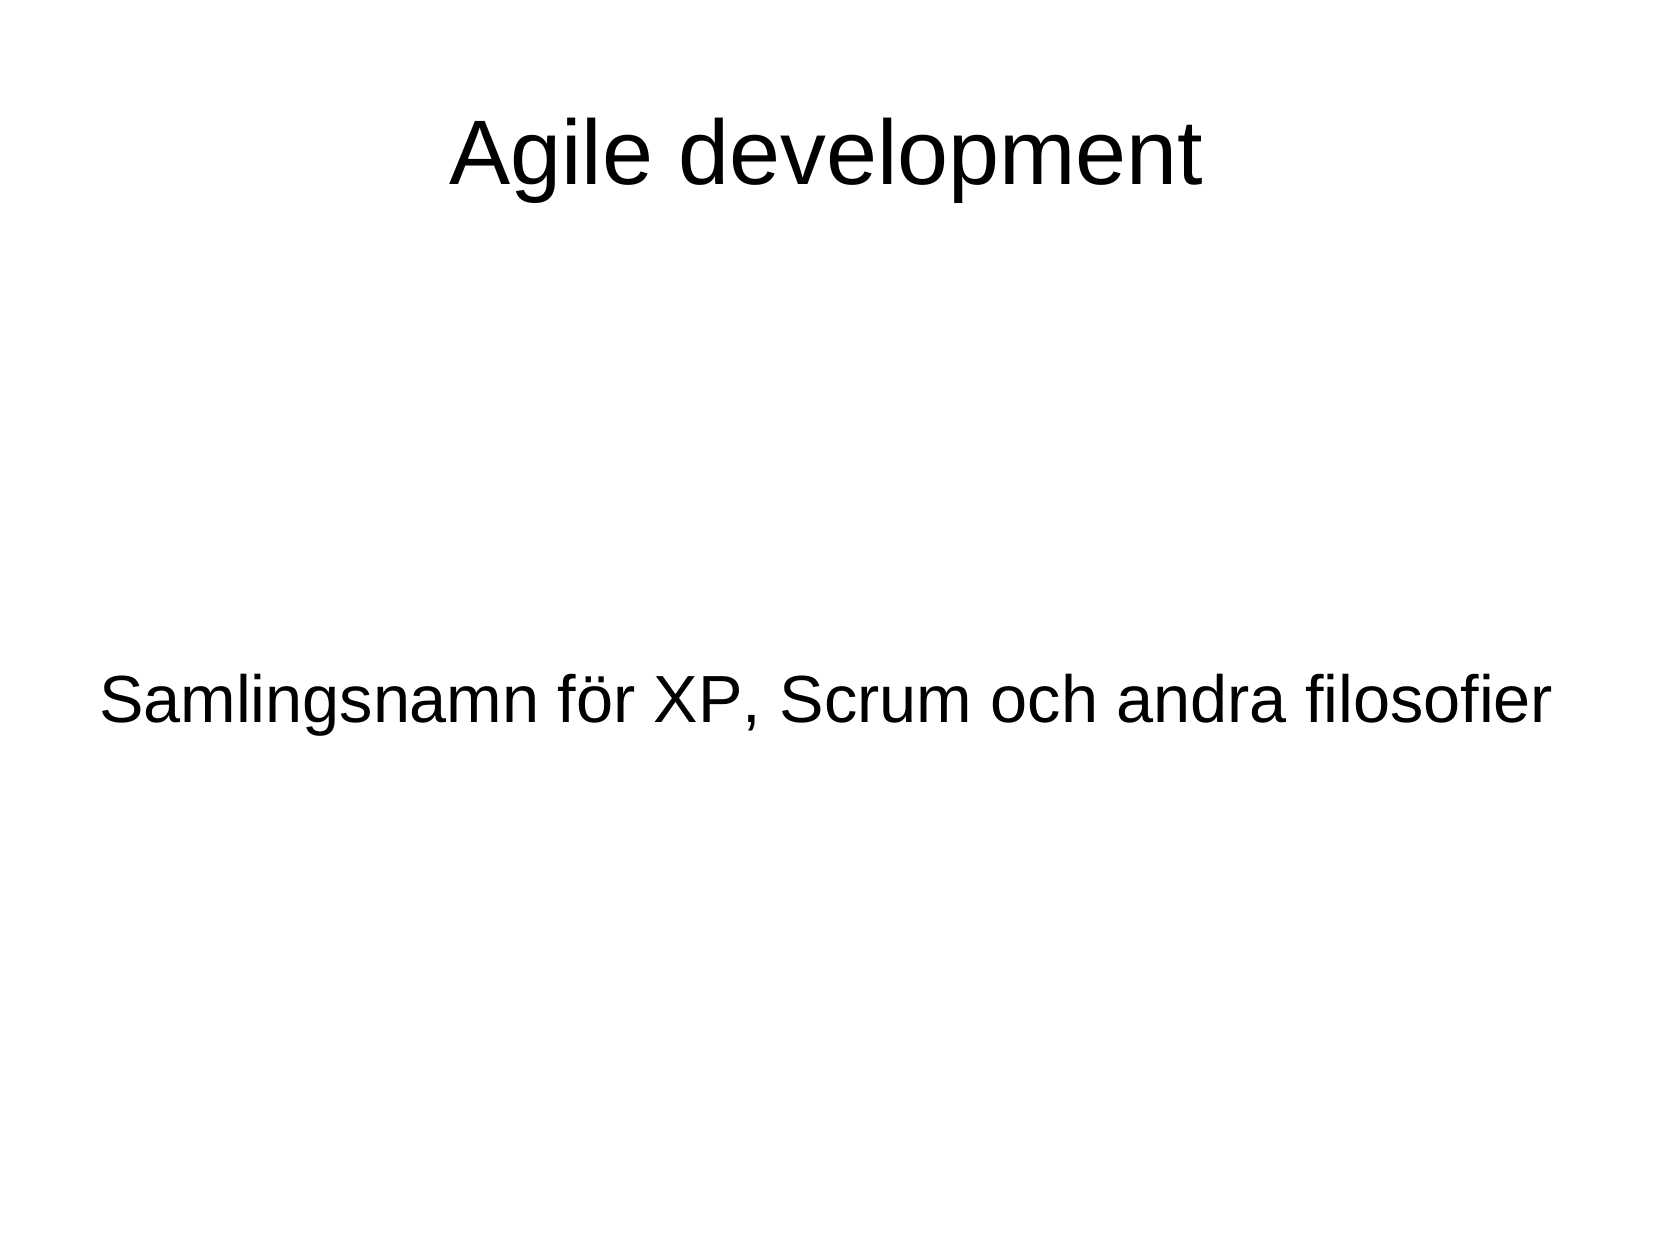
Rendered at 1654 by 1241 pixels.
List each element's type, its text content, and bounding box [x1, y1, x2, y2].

title Agile development [82, 49, 1571, 257]
subtitle Samlingsnamn för XP, Scrum och andra filosofier [82, 290, 1571, 1109]
